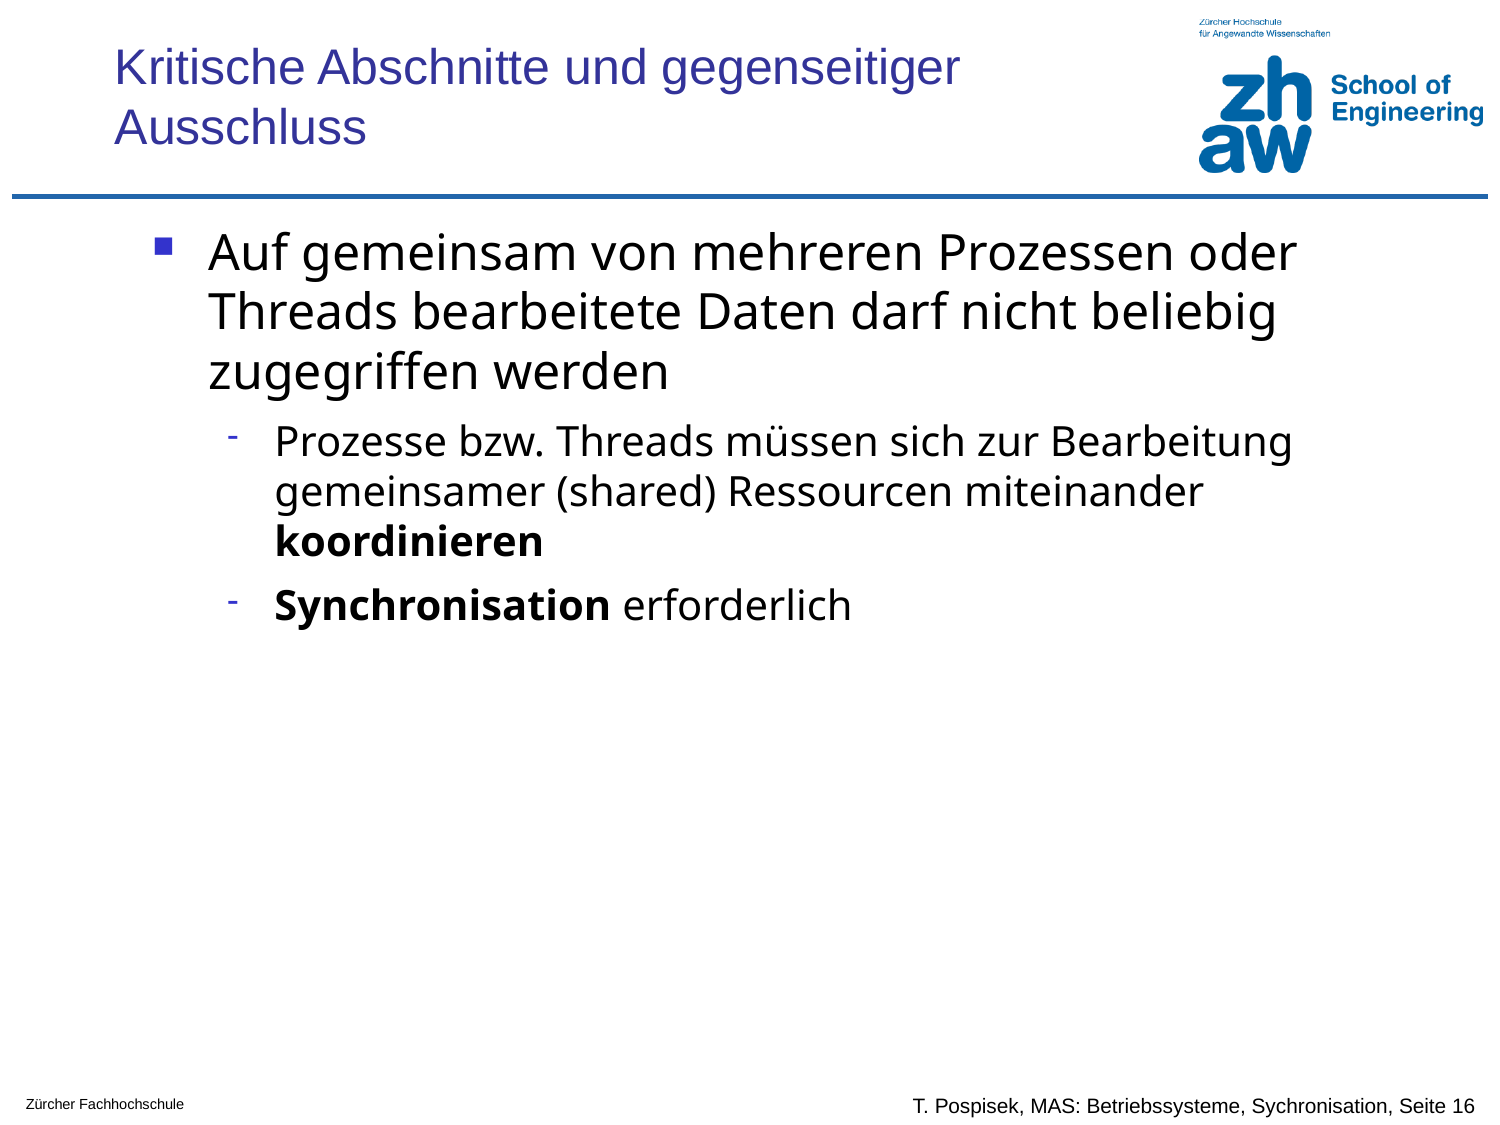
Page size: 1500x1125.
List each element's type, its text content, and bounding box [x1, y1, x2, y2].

title Kritische Abschnitte und gegenseitiger Ausschluss [99, 50, 1146, 163]
list Auf gemeinsam von mehreren Prozessen oder Threads bearbeitete Daten darf nicht beliebig zugegriffen werden Prozesse bzw. Threads müssen sich zur Bearbeitung gemeinsamer (shared) Ressourcen miteinander koordinieren Synchronisation erforderlich [137, 212, 1413, 1013]
picture [1199, 19, 1483, 173]
